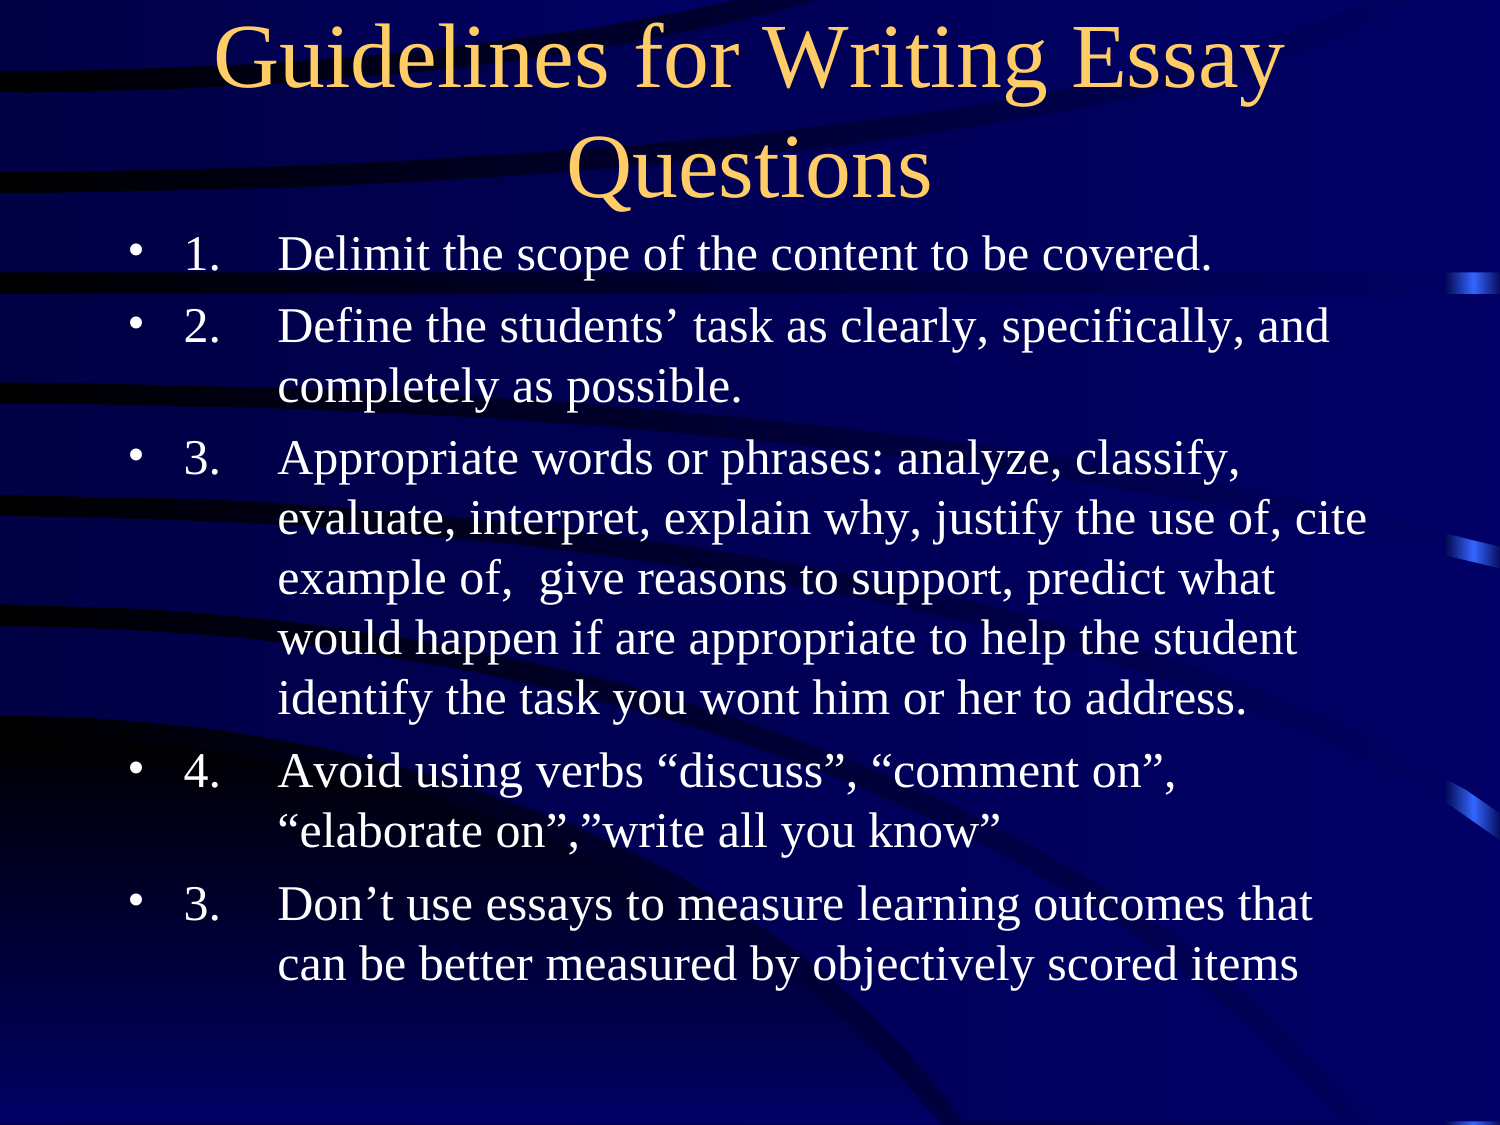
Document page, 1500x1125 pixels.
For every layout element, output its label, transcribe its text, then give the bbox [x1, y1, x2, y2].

list 1. Delimit the scope of the content to be covered. 2. Define the students’ task as clearly, specifically, and completely as possible. 3. Appropriate words or phrases: analyze, classify, evaluate, interpret, explain why, justify the use of, cite example of, give reasons to support, predict what would happen if are appropriate to help the student identify the task you wont him or her to address. 4. Avoid using verbs “discuss”, “comment on”, “elaborate on”,”write all you know” 3. Don’t use essays to measure learning outcomes that can be better measured by objectively scored items [112, 212, 1388, 1000]
title Guidelines for Writing Essay Questions [112, 0, 1388, 212]
